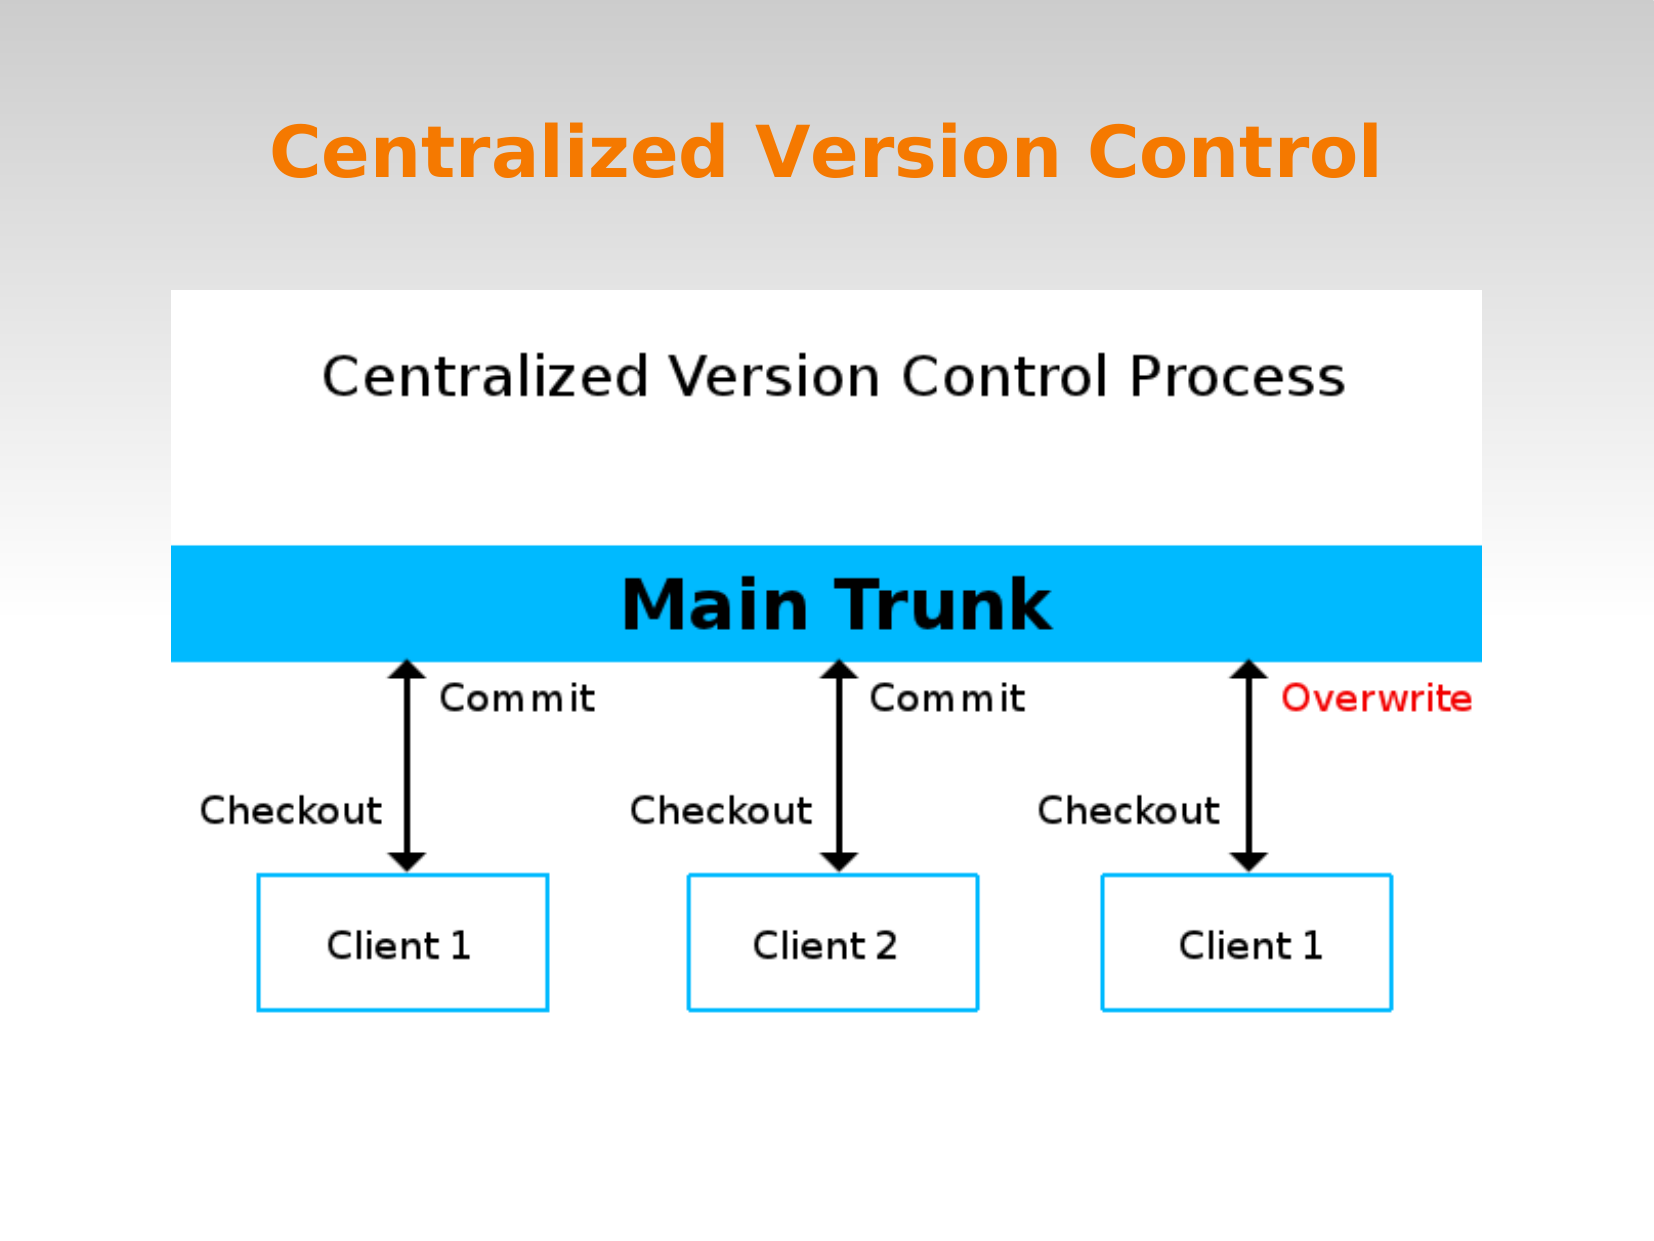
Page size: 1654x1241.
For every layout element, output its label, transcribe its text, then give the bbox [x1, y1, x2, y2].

picture [744, 578, 753, 585]
picture [881, 592, 906, 628]
picture [916, 592, 951, 628]
title Centralized Version Control [82, 49, 1571, 257]
picture [965, 592, 1001, 628]
picture [171, 290, 1482, 545]
picture [627, 580, 681, 628]
picture [744, 592, 753, 628]
picture [693, 592, 728, 628]
picture [1014, 578, 1048, 628]
picture [768, 592, 804, 628]
picture [171, 662, 1482, 1109]
picture [836, 580, 878, 628]
